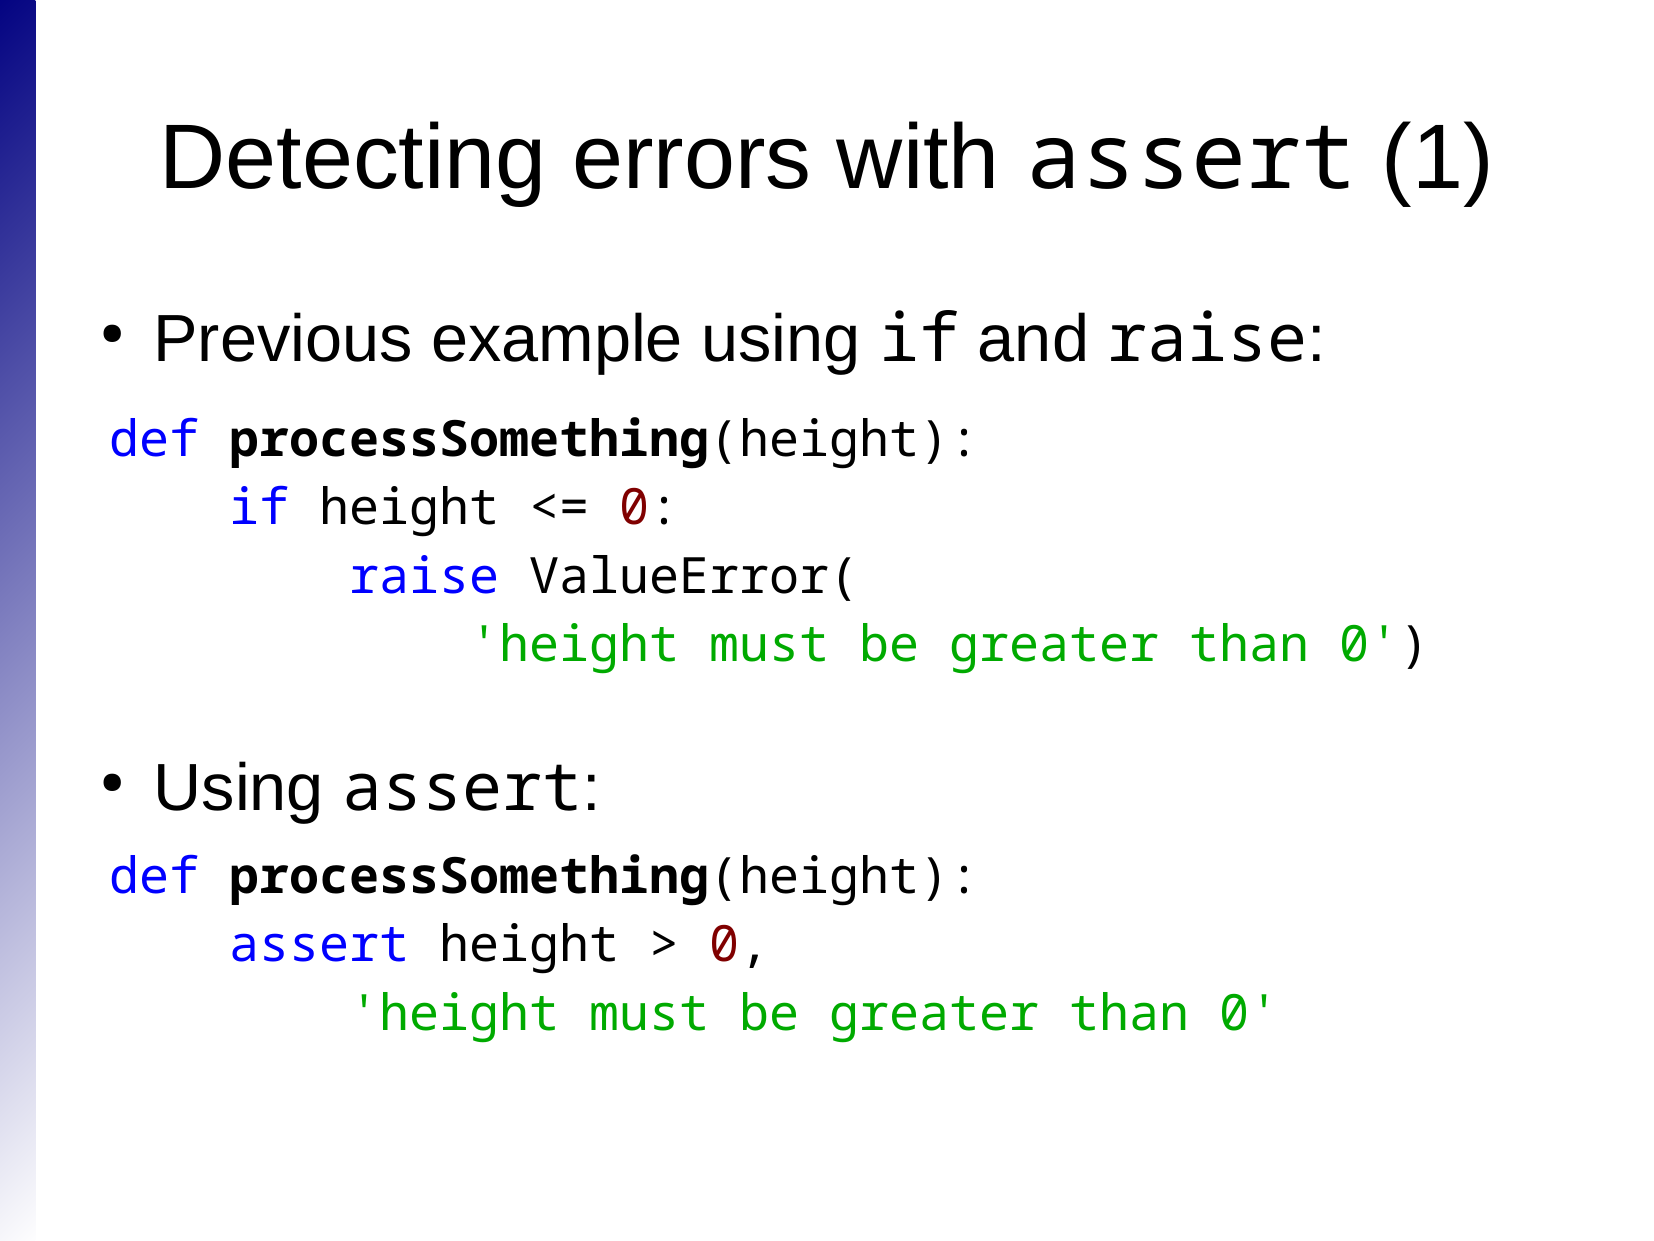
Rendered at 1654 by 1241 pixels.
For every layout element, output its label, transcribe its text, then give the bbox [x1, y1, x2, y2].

text_box def processSomething(height): assert height > 0, 'height must be greater than 0' [94, 839, 1548, 1023]
list Previous example using if and raise: [82, 290, 1571, 390]
list Using assert: [82, 739, 1571, 839]
text_box def processSomething(height): if height <= 0: raise ValueError( 'height must be greater than 0') [94, 395, 1548, 644]
title Detecting errors with assert (1) [82, 49, 1571, 257]
